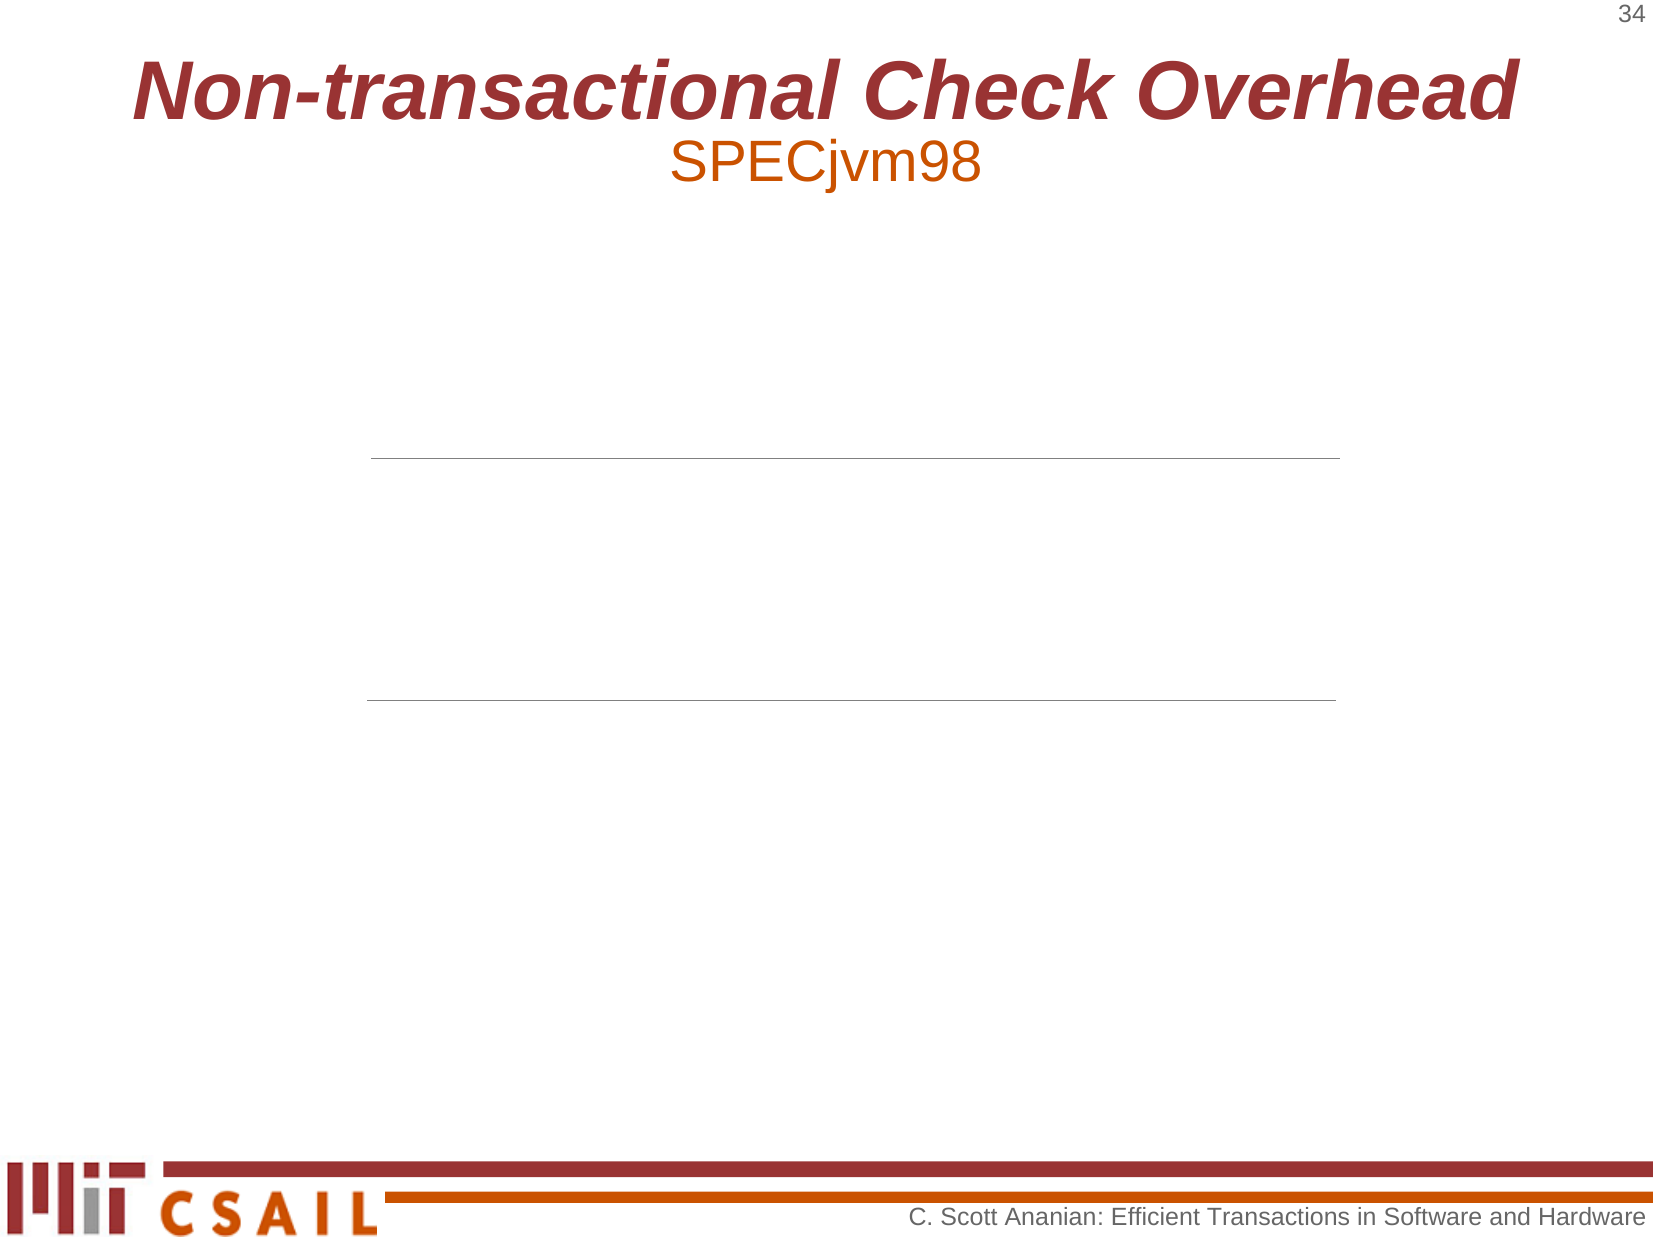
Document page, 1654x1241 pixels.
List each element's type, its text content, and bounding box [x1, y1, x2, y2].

picture [289, 206, 1364, 980]
picture [0, 1155, 377, 1237]
title Non-transactional Check Overhead [52, 28, 1601, 153]
text_box SPECjvm98 [669, 128, 984, 194]
